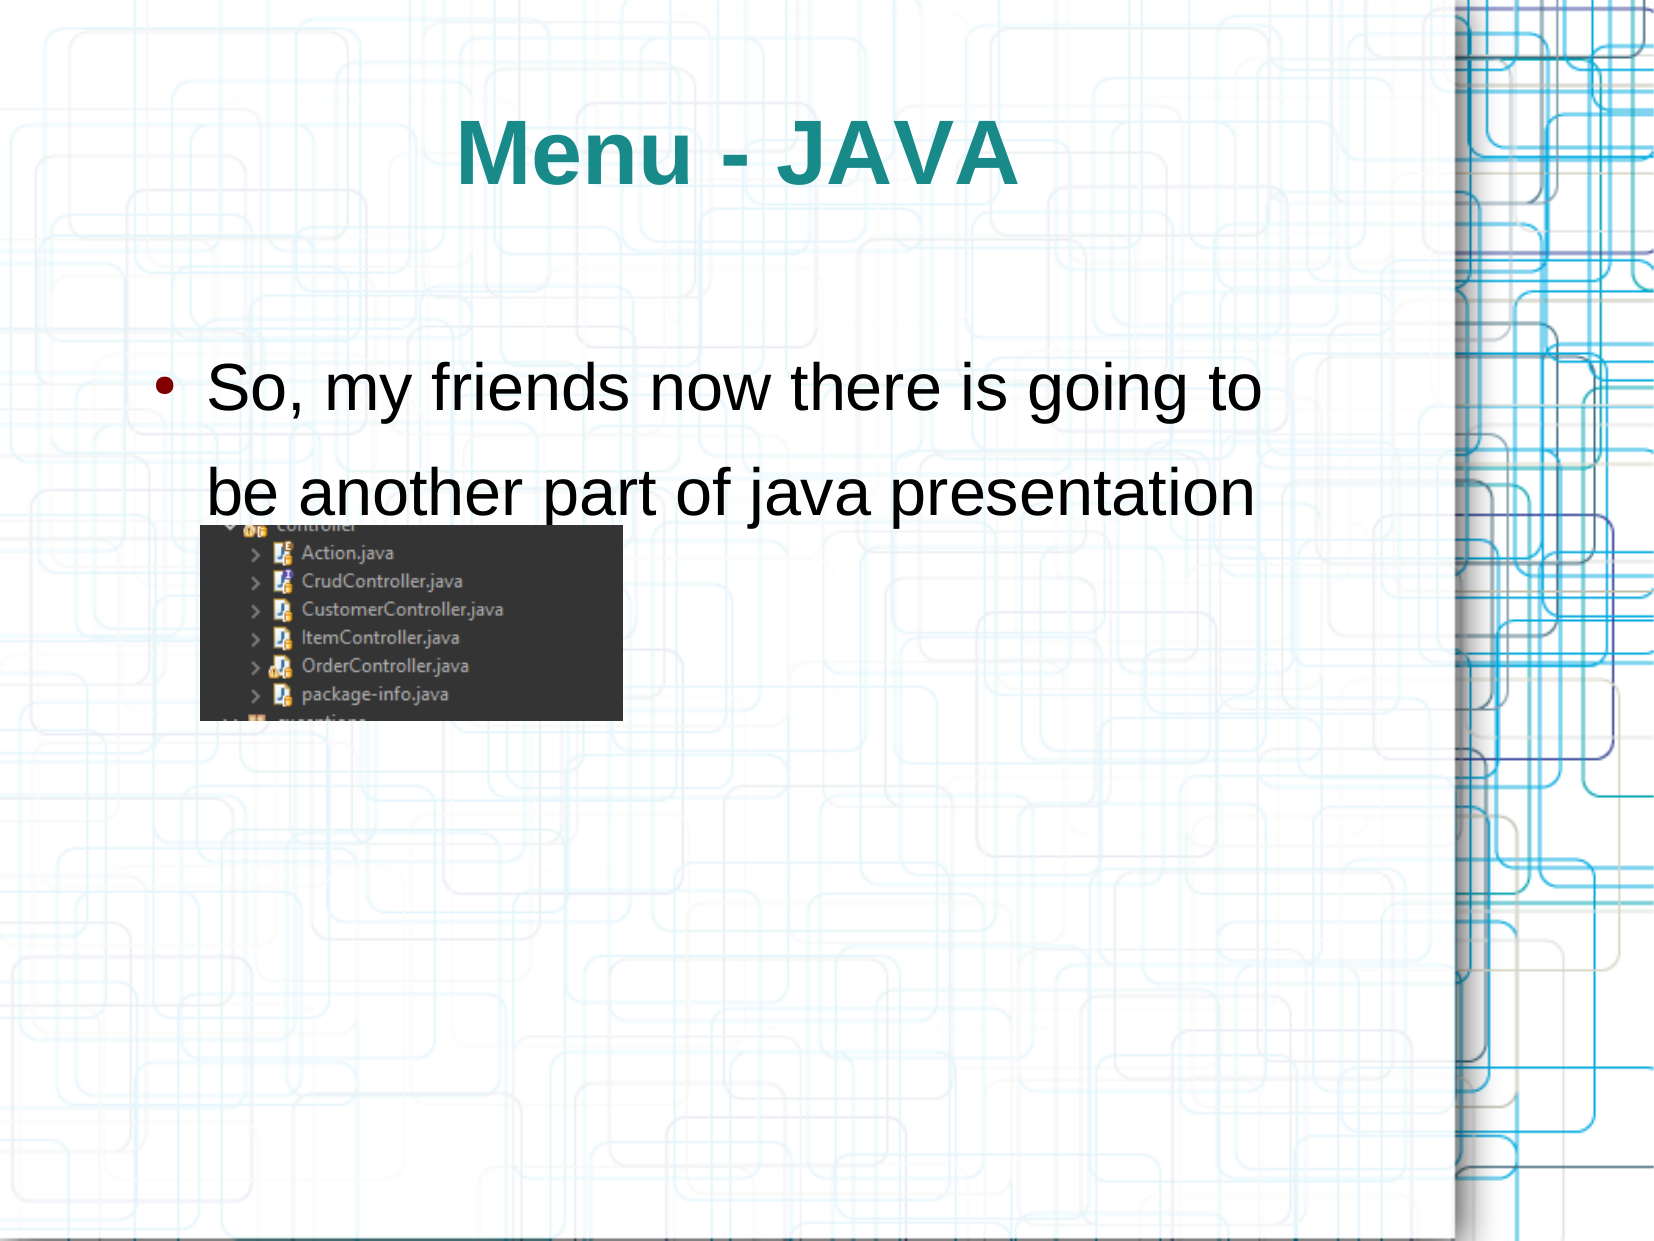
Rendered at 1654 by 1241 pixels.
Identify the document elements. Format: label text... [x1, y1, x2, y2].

picture [0, 0, 1654, 1241]
list So, my friends now there is going to be another part of java presentation [135, 350, 1517, 1132]
title Menu - JAVA [59, 49, 1418, 257]
